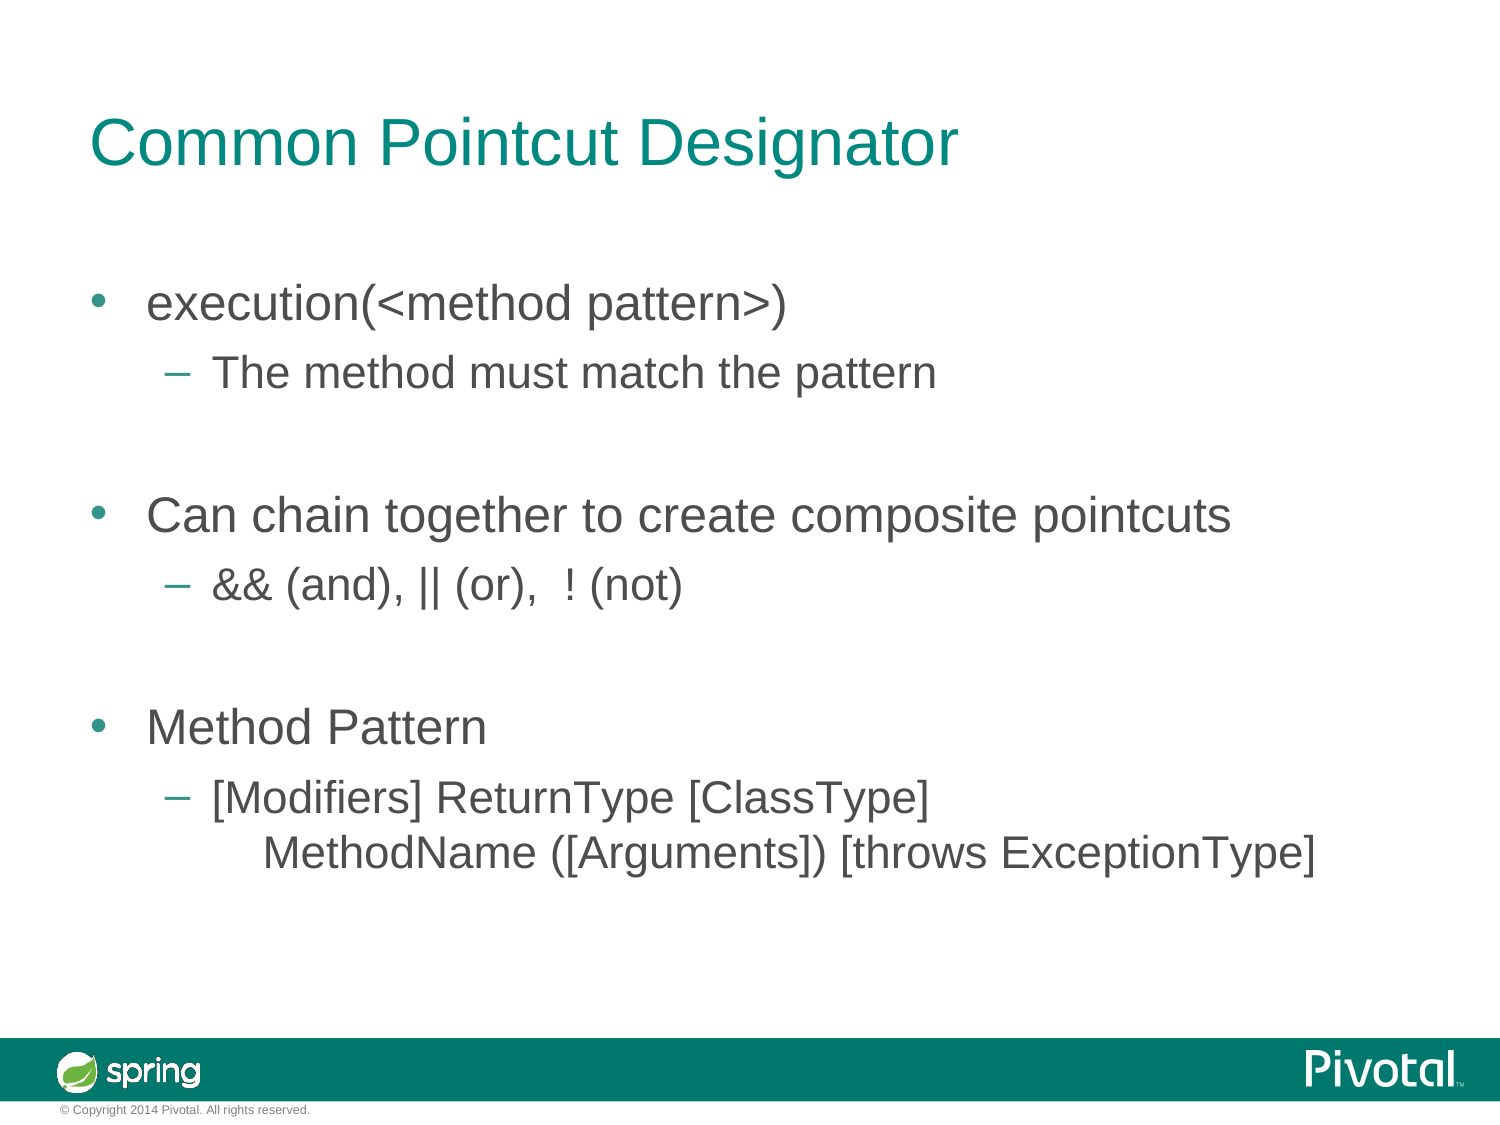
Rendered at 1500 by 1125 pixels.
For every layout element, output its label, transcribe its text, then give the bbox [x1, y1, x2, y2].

list execution(<method pattern>) The method must match the pattern Can chain together to create composite pointcuts && (and), || (or), ! (not) Method Pattern [Modifiers] ReturnType [ClassType] MethodName ([Arguments]) [throws ExceptionType] [75, 262, 1426, 1005]
title Common Pointcut Designator [75, 45, 1426, 233]
picture [1306, 1050, 1464, 1087]
picture [32, 1041, 210, 1103]
